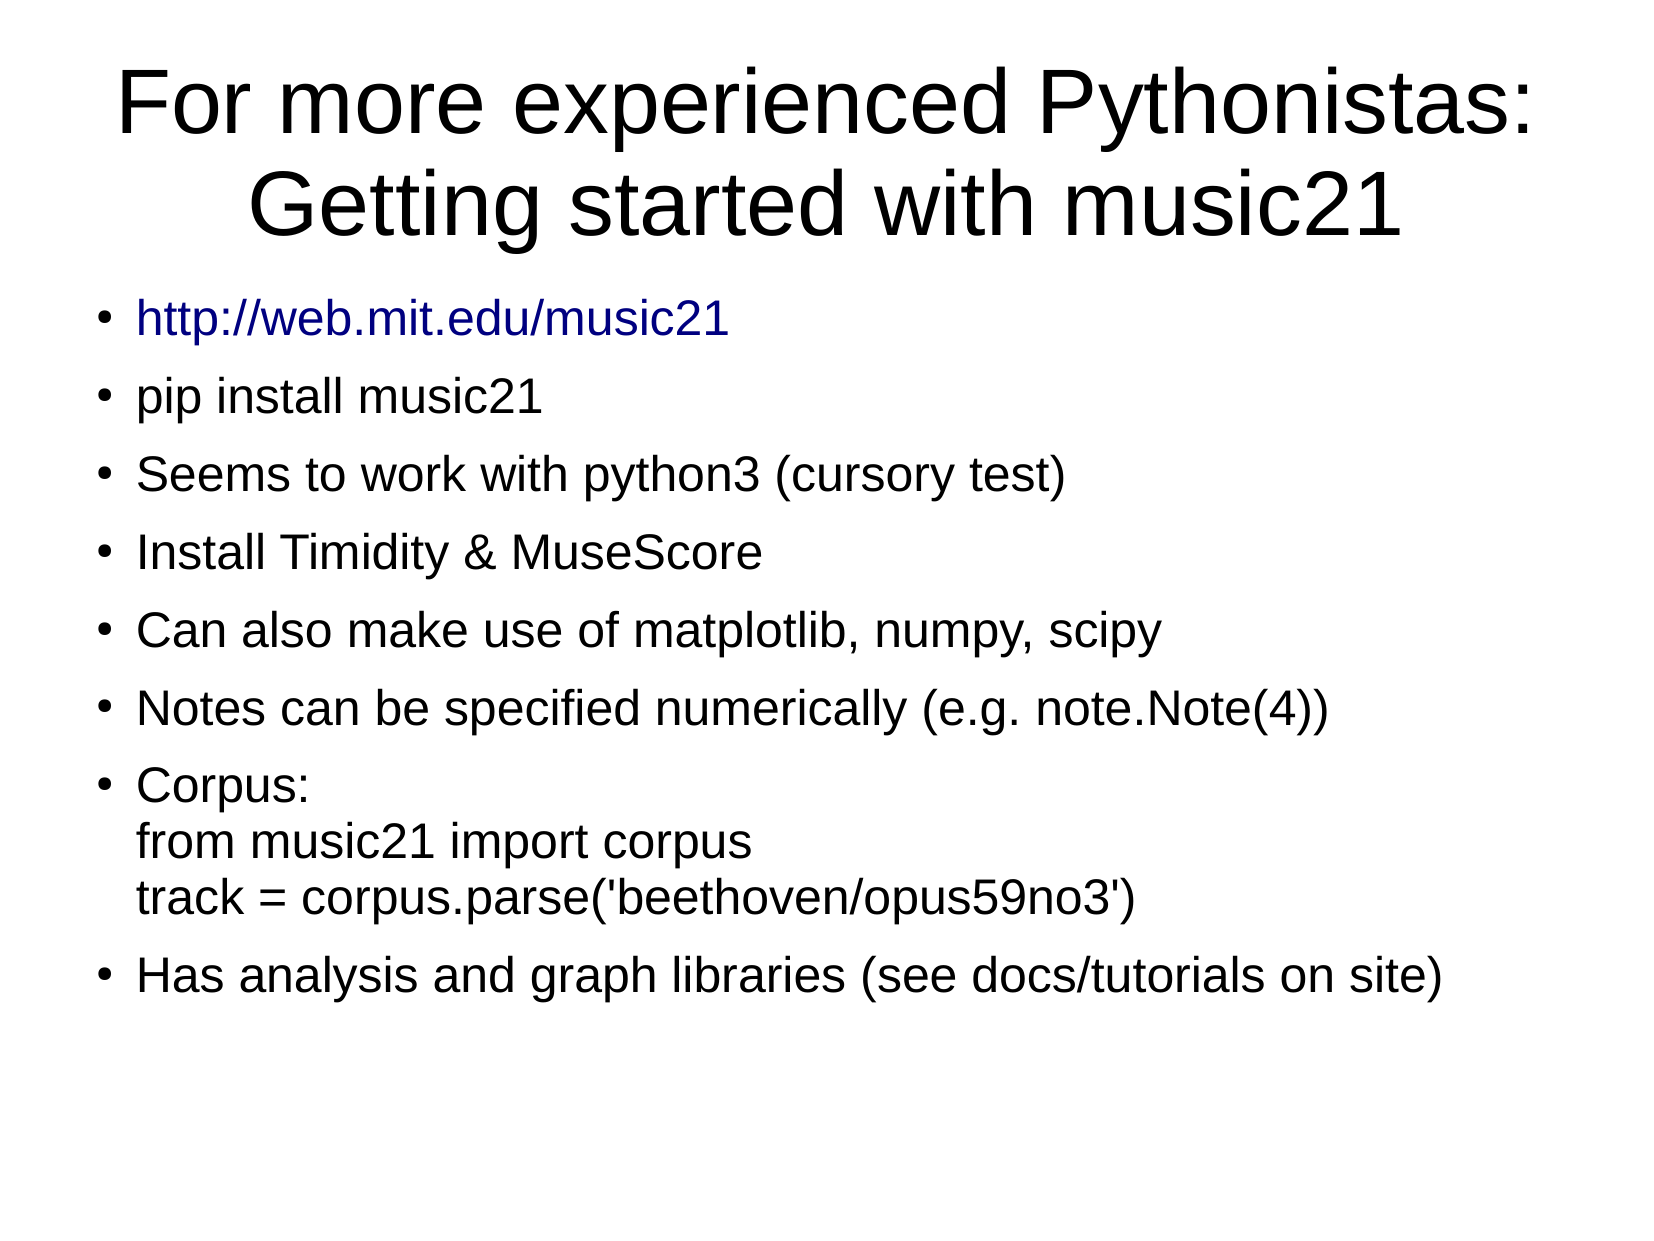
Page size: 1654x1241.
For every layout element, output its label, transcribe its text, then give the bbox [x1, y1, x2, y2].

list http://web.mit.edu/music21 pip install music21 Seems to work with python3 (cursory test) Install Timidity & MuseScore Can also make use of matplotlib, numpy, scipy Notes can be specified numerically (e.g. note.Note(4)) Corpus: from music21 import corpus track = corpus.parse('beethoven/opus59no3') Has analysis and graph libraries (see docs/tutorials on site) [82, 290, 1571, 1010]
title For more experienced Pythonistas: Getting started with music21 [82, 49, 1571, 257]
